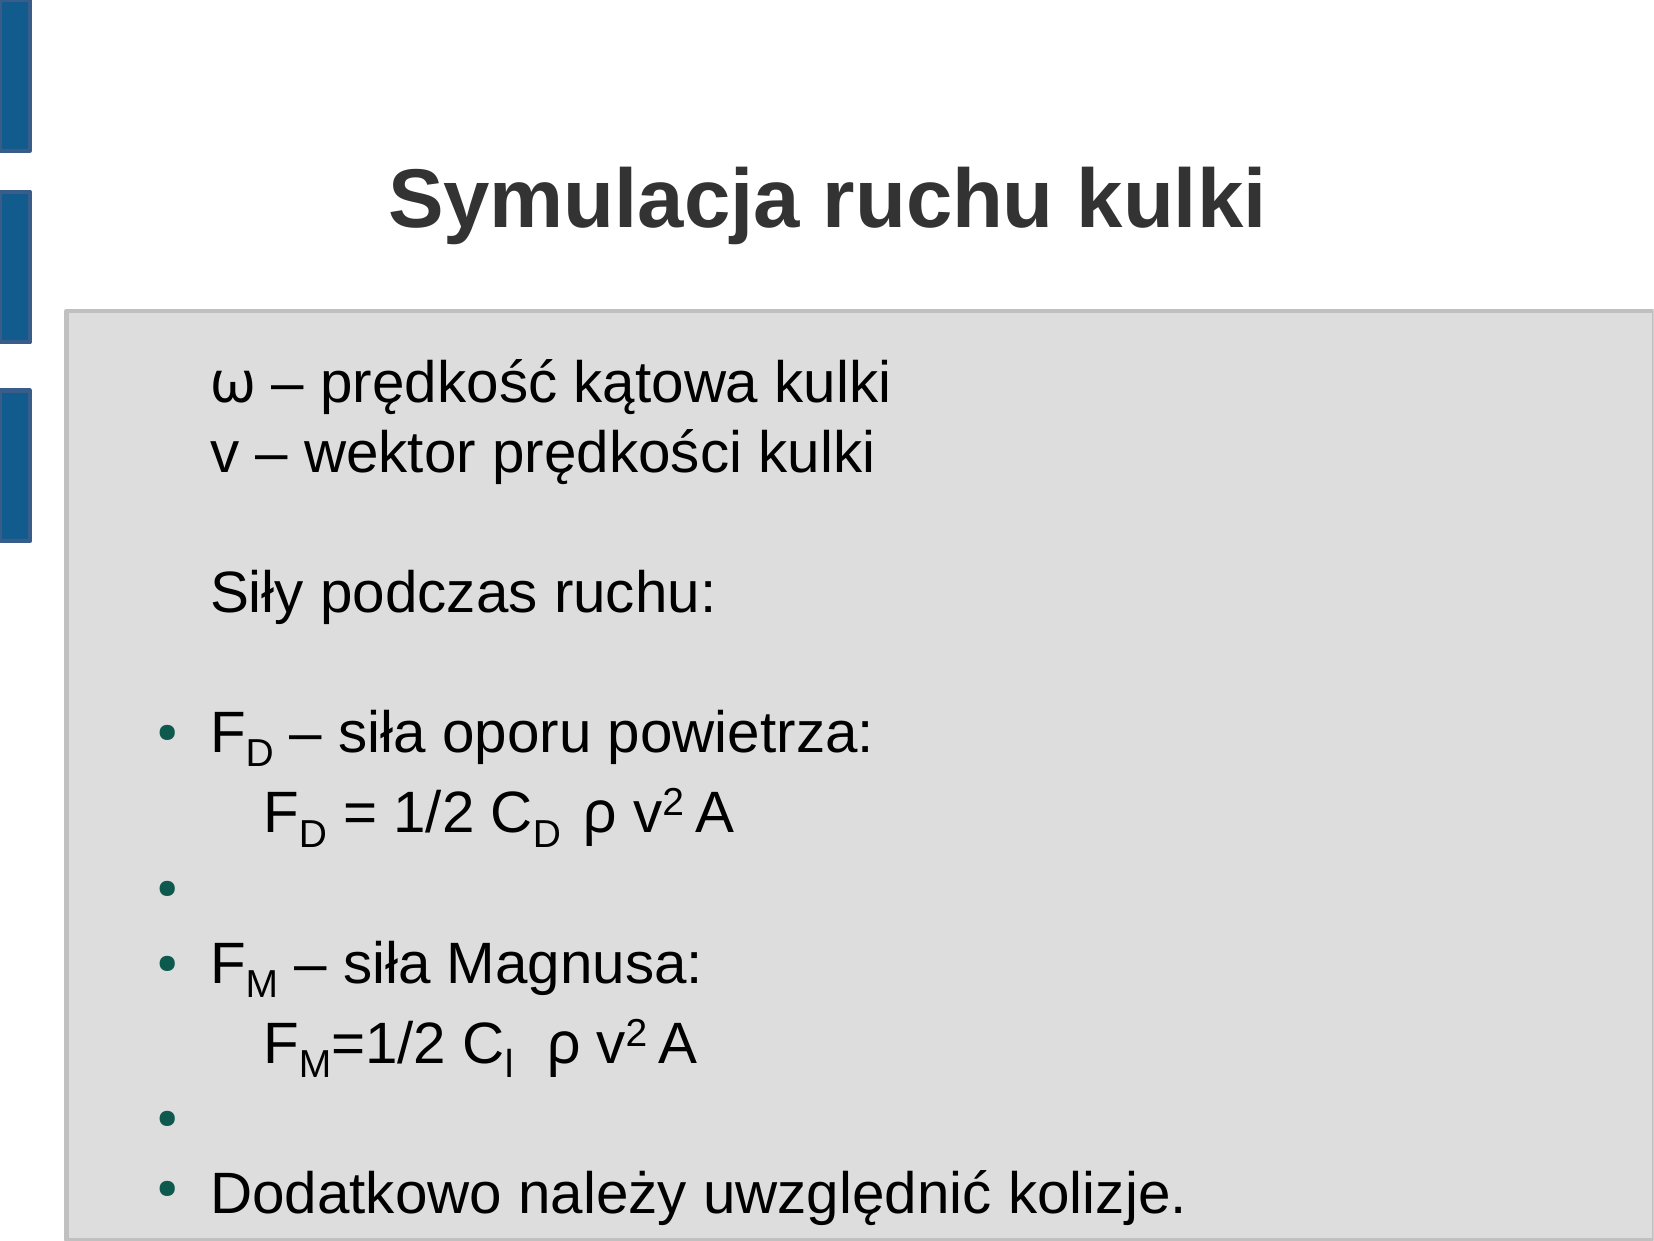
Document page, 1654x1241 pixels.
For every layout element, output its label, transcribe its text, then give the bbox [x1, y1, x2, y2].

list ω – prędkość kątowa kulki v – wektor prędkości kulki Siły podczas ruchu: FD – siła oporu powietrza: FD = 1/2 CD ρ v2 A FM – siła Magnusa: FM=1/2 Cl ρ v2 A Dodatkowo należy uwzględnić kolizje. [121, 344, 1534, 1232]
title Symulacja ruchu kulki [121, 91, 1534, 299]
